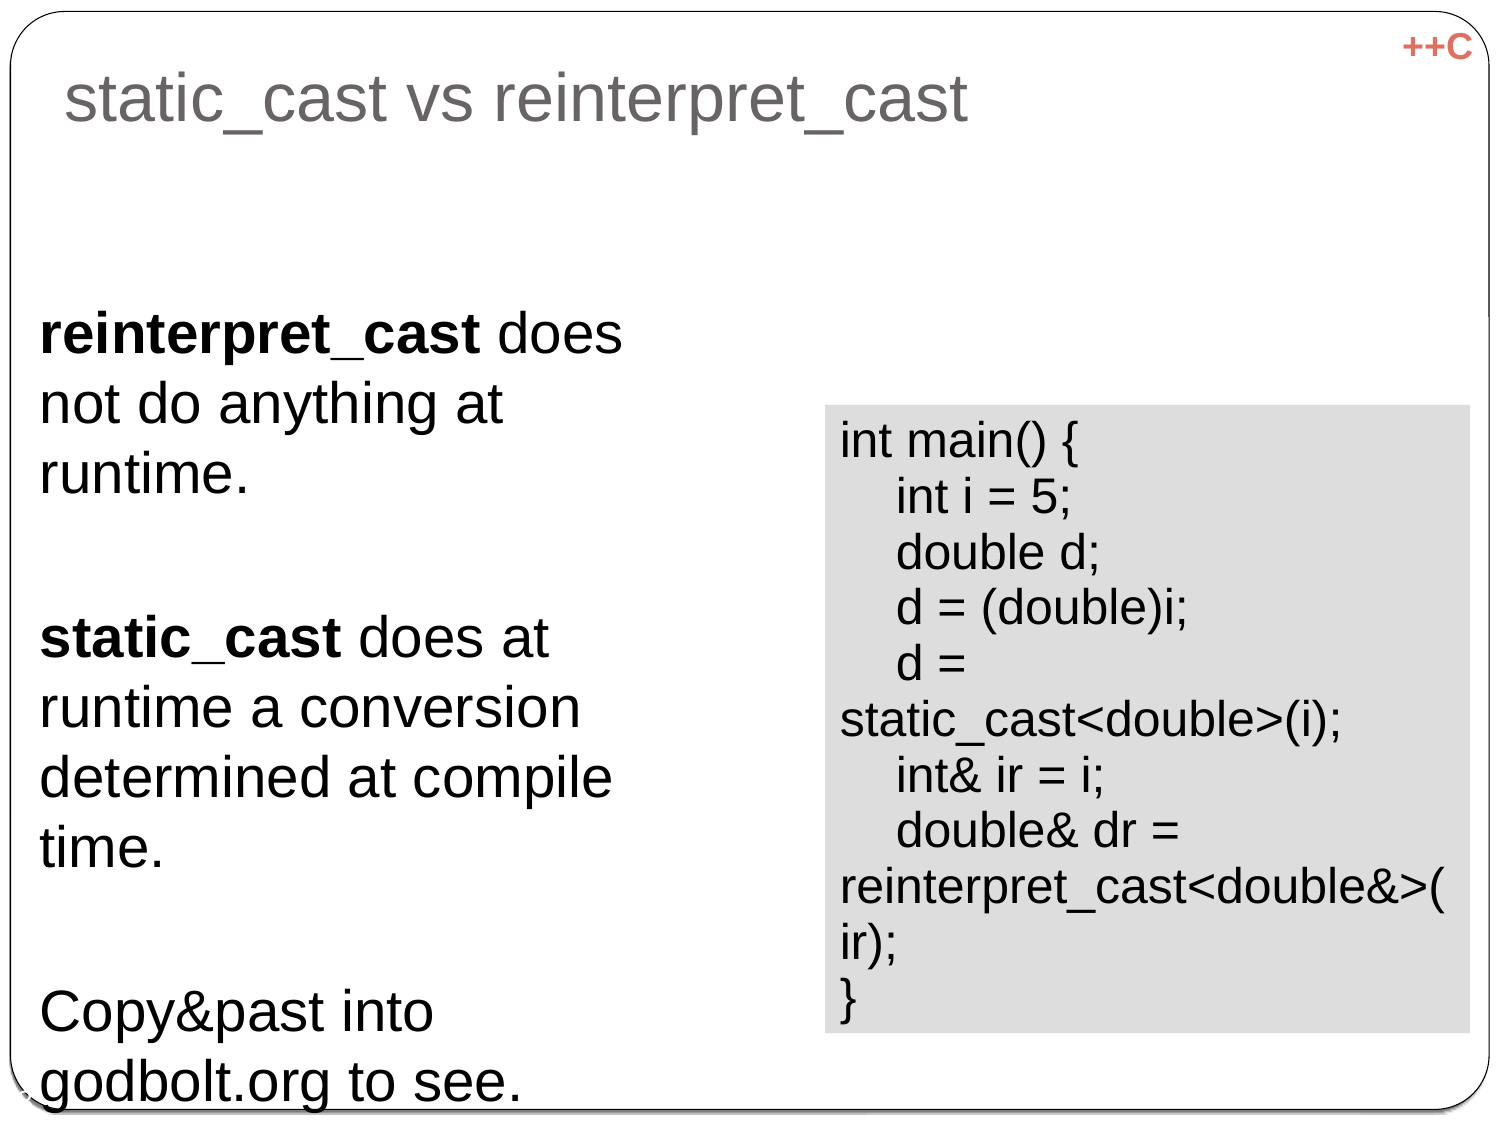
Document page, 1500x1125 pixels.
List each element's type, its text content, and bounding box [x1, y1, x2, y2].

slide_number <number> [0, 1074, 50, 1125]
list reinterpret_cast does not do anything at runtime. static_cast does at runtime a conversion determined at compile time. Copy&past into godbolt.org to see. [24, 287, 721, 1100]
title static_cast vs reinterpret_cast [50, 45, 1450, 150]
text_box int main() { int i = 5; double d; d = (double)i; d = static_cast<double>(i); int& ir = i; double& dr = reinterpret_cast<double&>(ir); } [825, 404, 1471, 1034]
